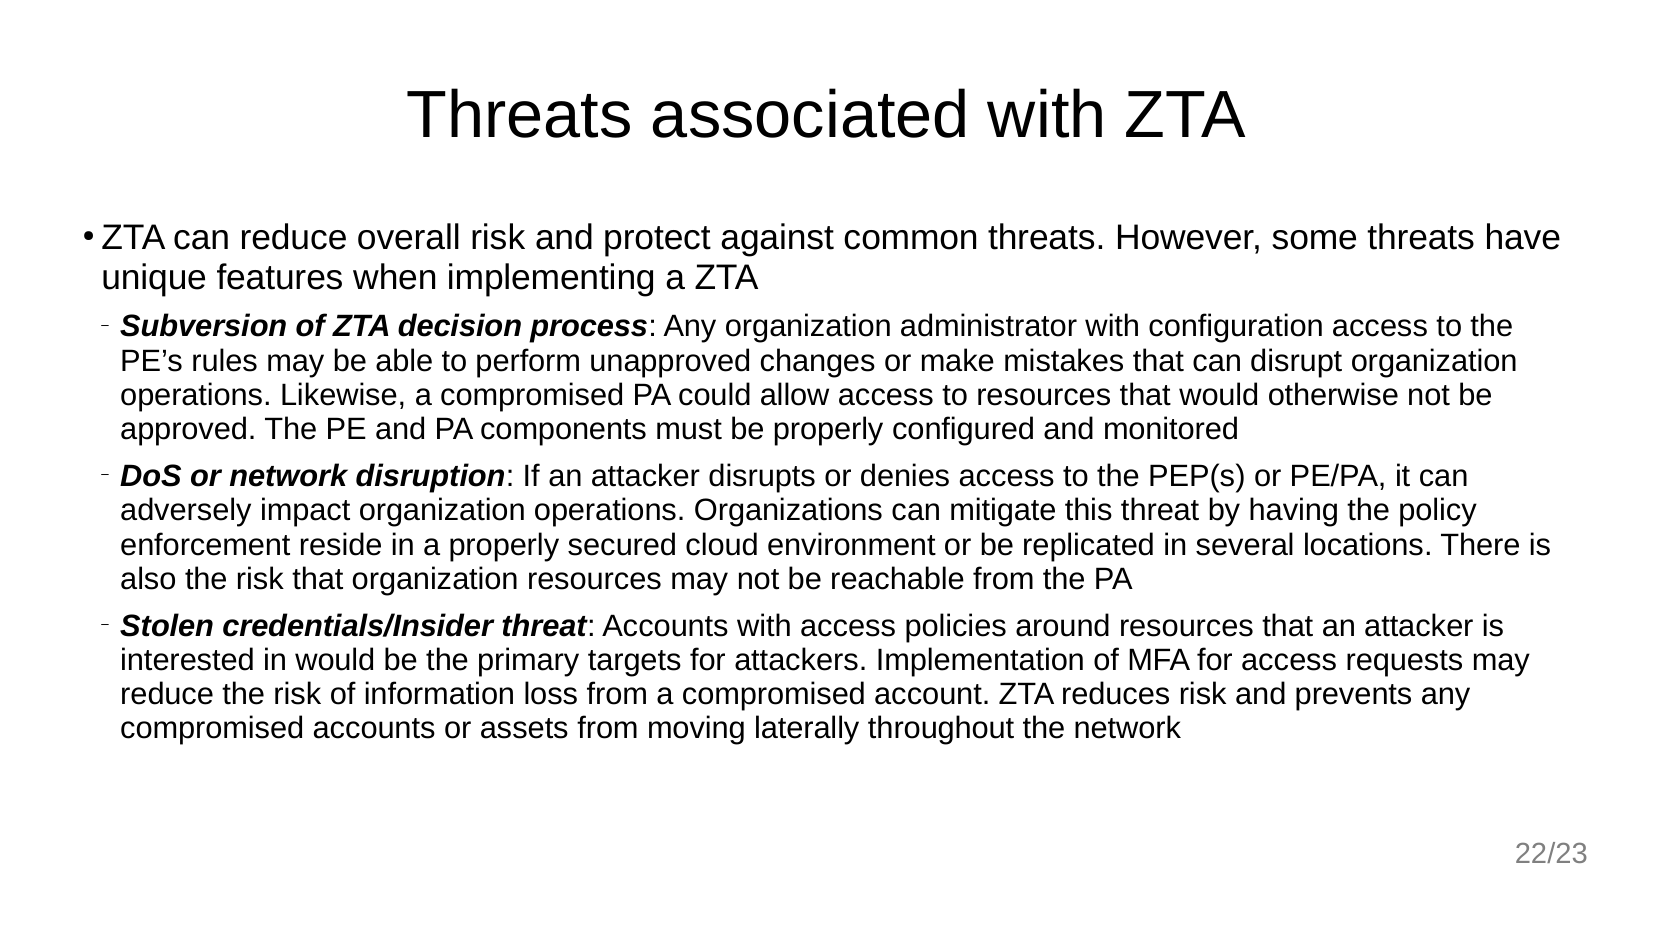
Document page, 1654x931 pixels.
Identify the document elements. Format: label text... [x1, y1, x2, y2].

title Threats associated with ZTA [82, 37, 1571, 193]
list ZTA can reduce overall risk and protect against common threats. However, some threats have unique features when implementing a ZTA Subversion of ZTA decision process: Any organization administrator with configuration access to the PE’s rules may be able to perform unapproved changes or make mistakes that can disrupt organization operations. Likewise, a compromised PA could allow access to resources that would otherwise not be approved. The PE and PA components must be properly configured and monitored DoS or network disruption: If an attacker disrupts or denies access to the PEP(s) or PE/PA, it can adversely impact organization operations. Organizations can mitigate this threat by having the policy enforcement reside in a properly secured cloud environment or be replicated in several locations. There is also the risk that organization resources may not be reachable from the PA Stolen credentials/Insider threat: Accounts with access policies around resources that an attacker is interested in would be the primary targets for attackers. Implementation of MFA for access requests may reduce the risk of information loss from a compromised account. ZTA reduces risk and prevents any compromised accounts or assets from moving laterally throughout the network [82, 217, 1571, 758]
text_box <number>/23 [1500, 829, 1651, 931]
